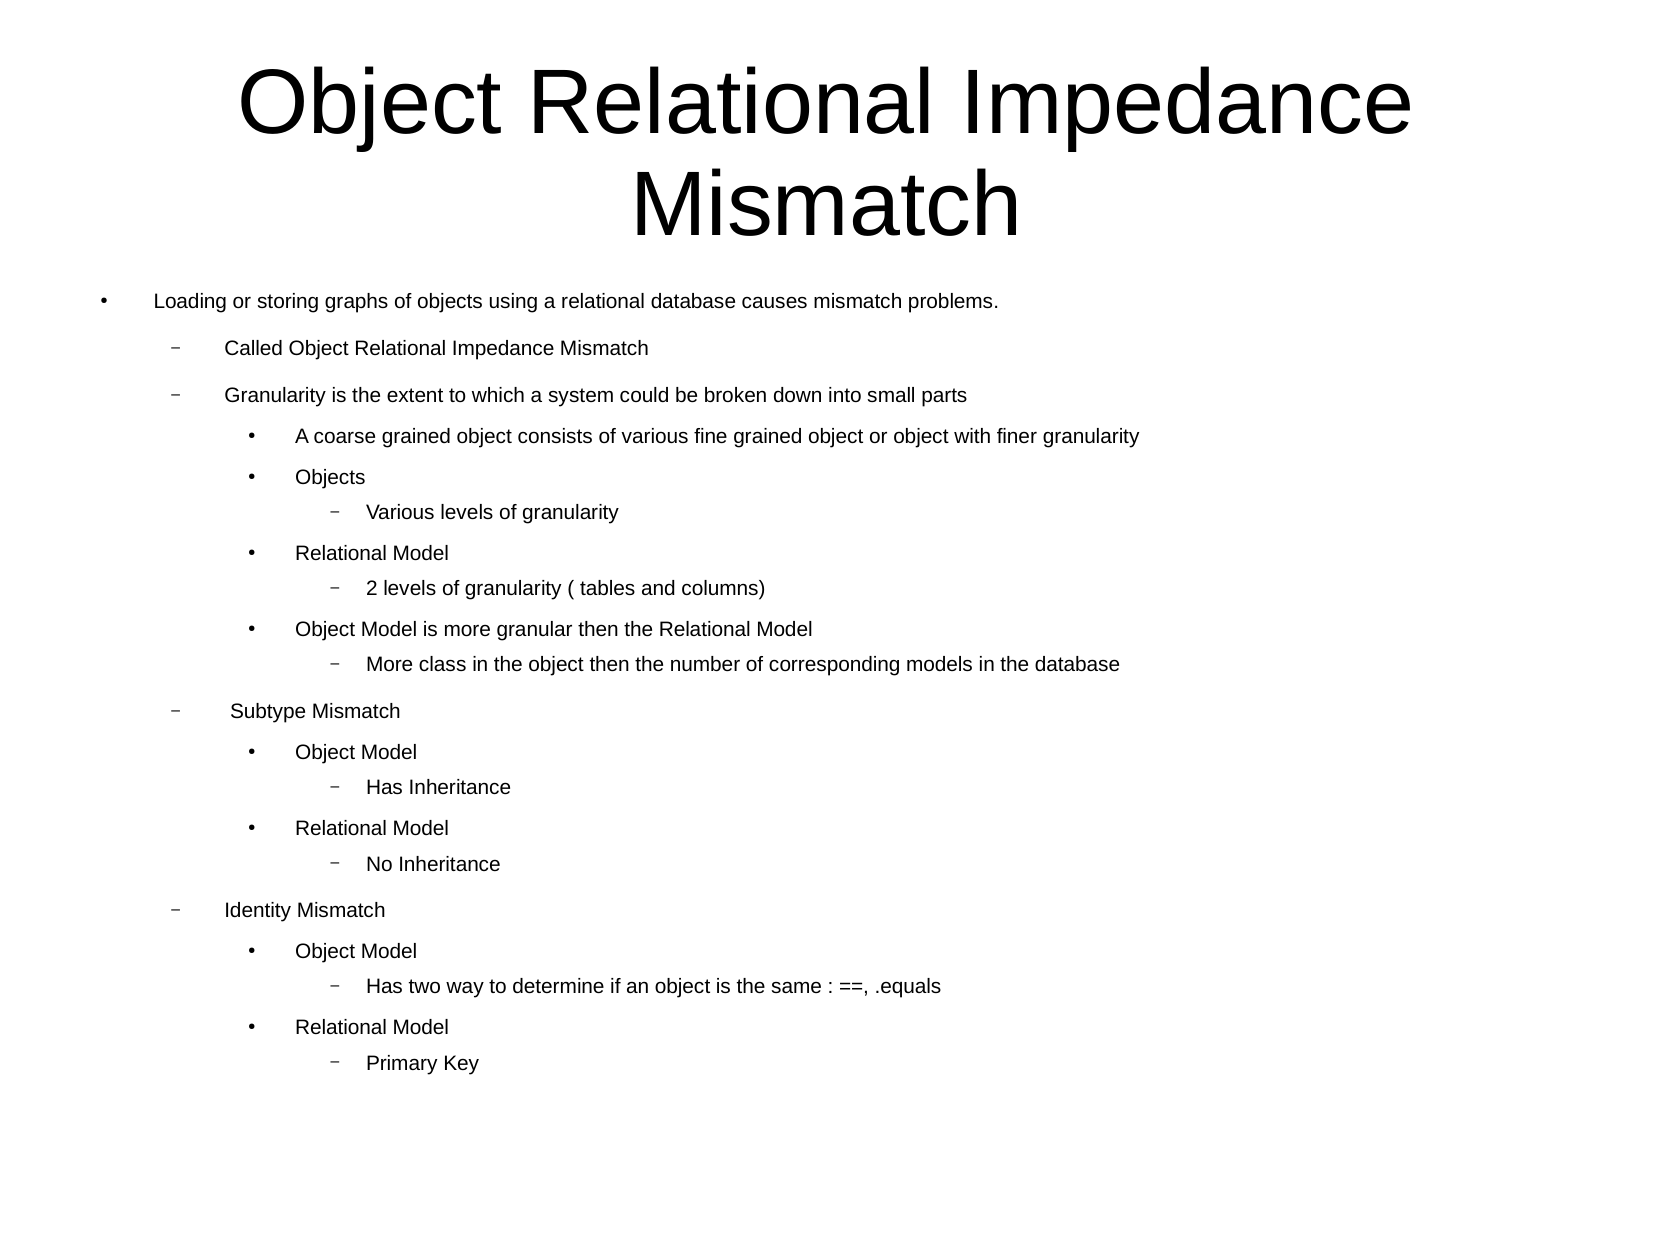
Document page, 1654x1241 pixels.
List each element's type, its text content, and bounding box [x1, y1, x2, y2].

list Loading or storing graphs of objects using a relational database causes mismatch problems. Called Object Relational Impedance Mismatch Granularity is the extent to which a system could be broken down into small parts A coarse grained object consists of various fine grained object or object with finer granularity Objects Various levels of granularity Relational Model 2 levels of granularity ( tables and columns) Object Model is more granular then the Relational Model More class in the object then the number of corresponding models in the database Subtype Mismatch Object Model Has Inheritance Relational Model No Inheritance Identity Mismatch Object Model Has two way to determine if an object is the same : ==, .equals Relational Model Primary Key [82, 290, 1571, 1201]
title Object Relational Impedance Mismatch [82, 49, 1571, 257]
